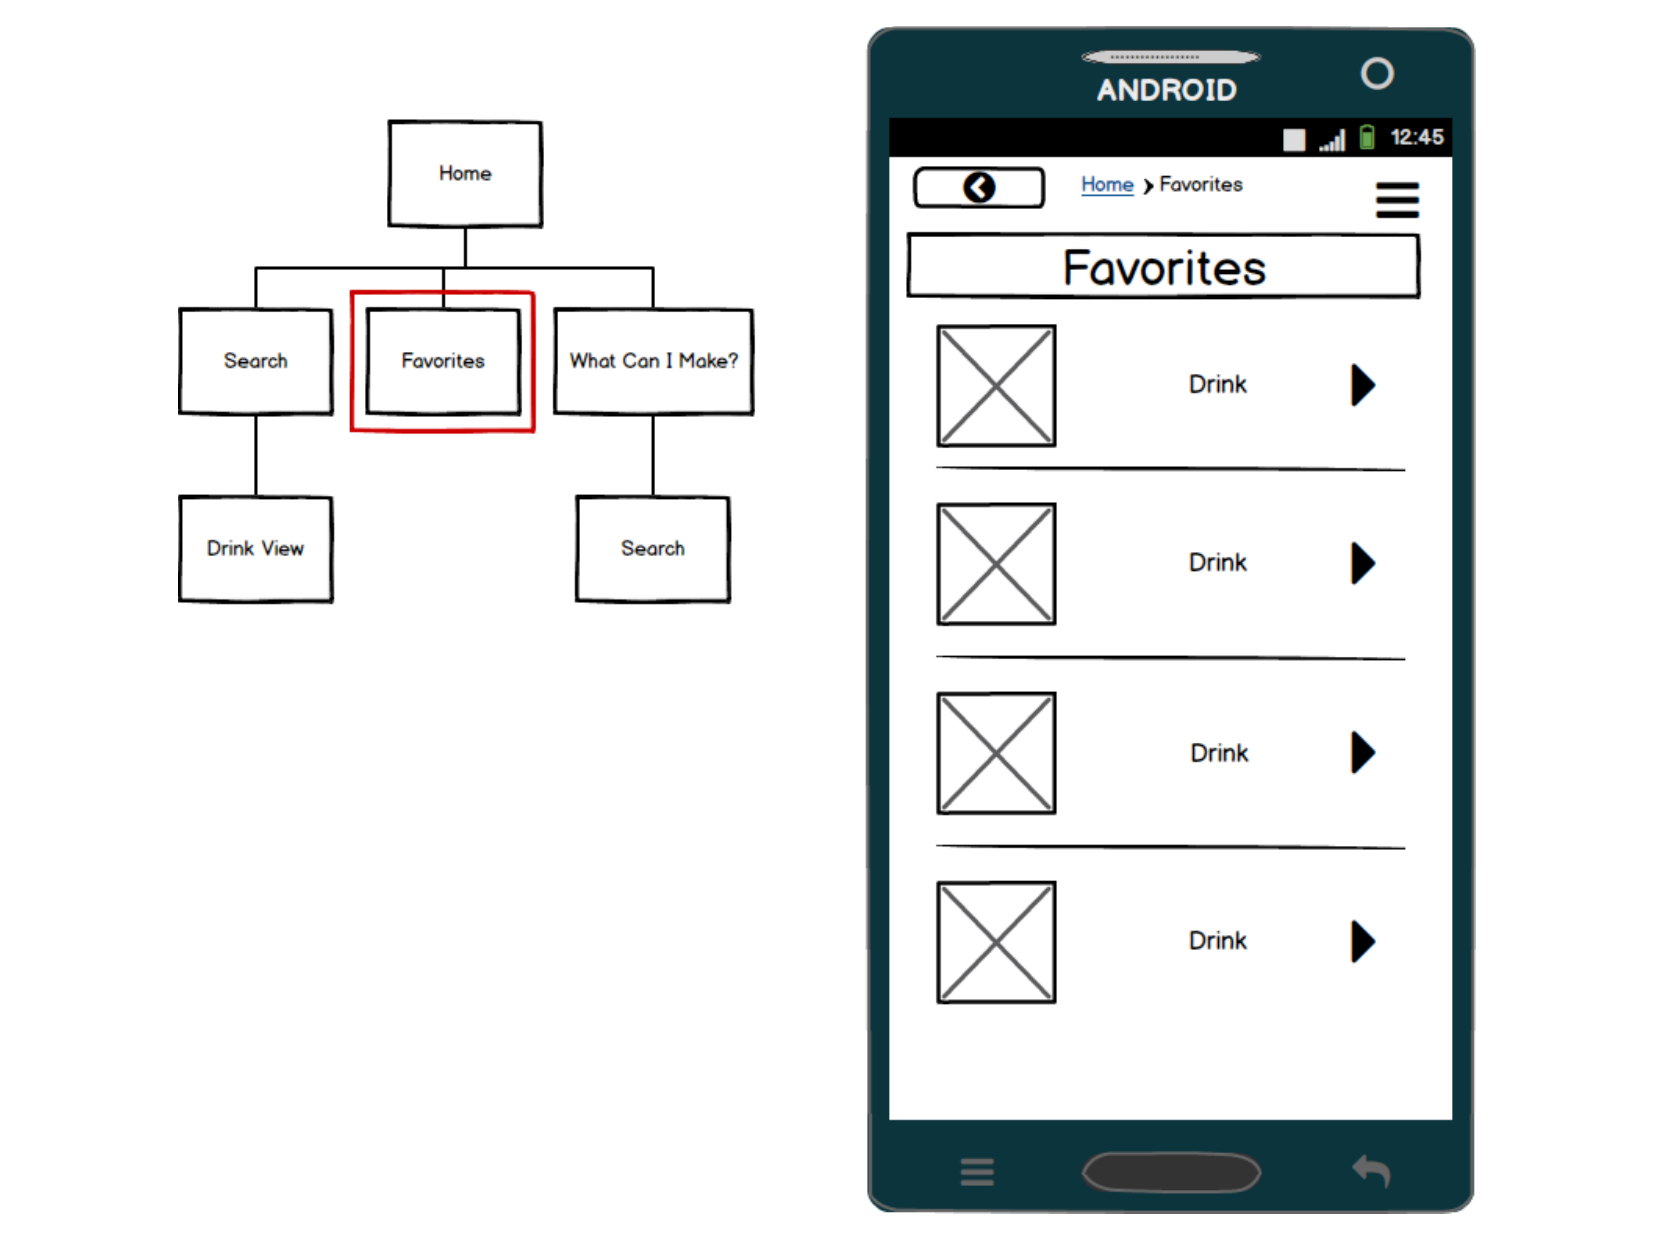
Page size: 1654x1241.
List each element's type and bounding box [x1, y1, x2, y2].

picture [178, 26, 1476, 1214]
